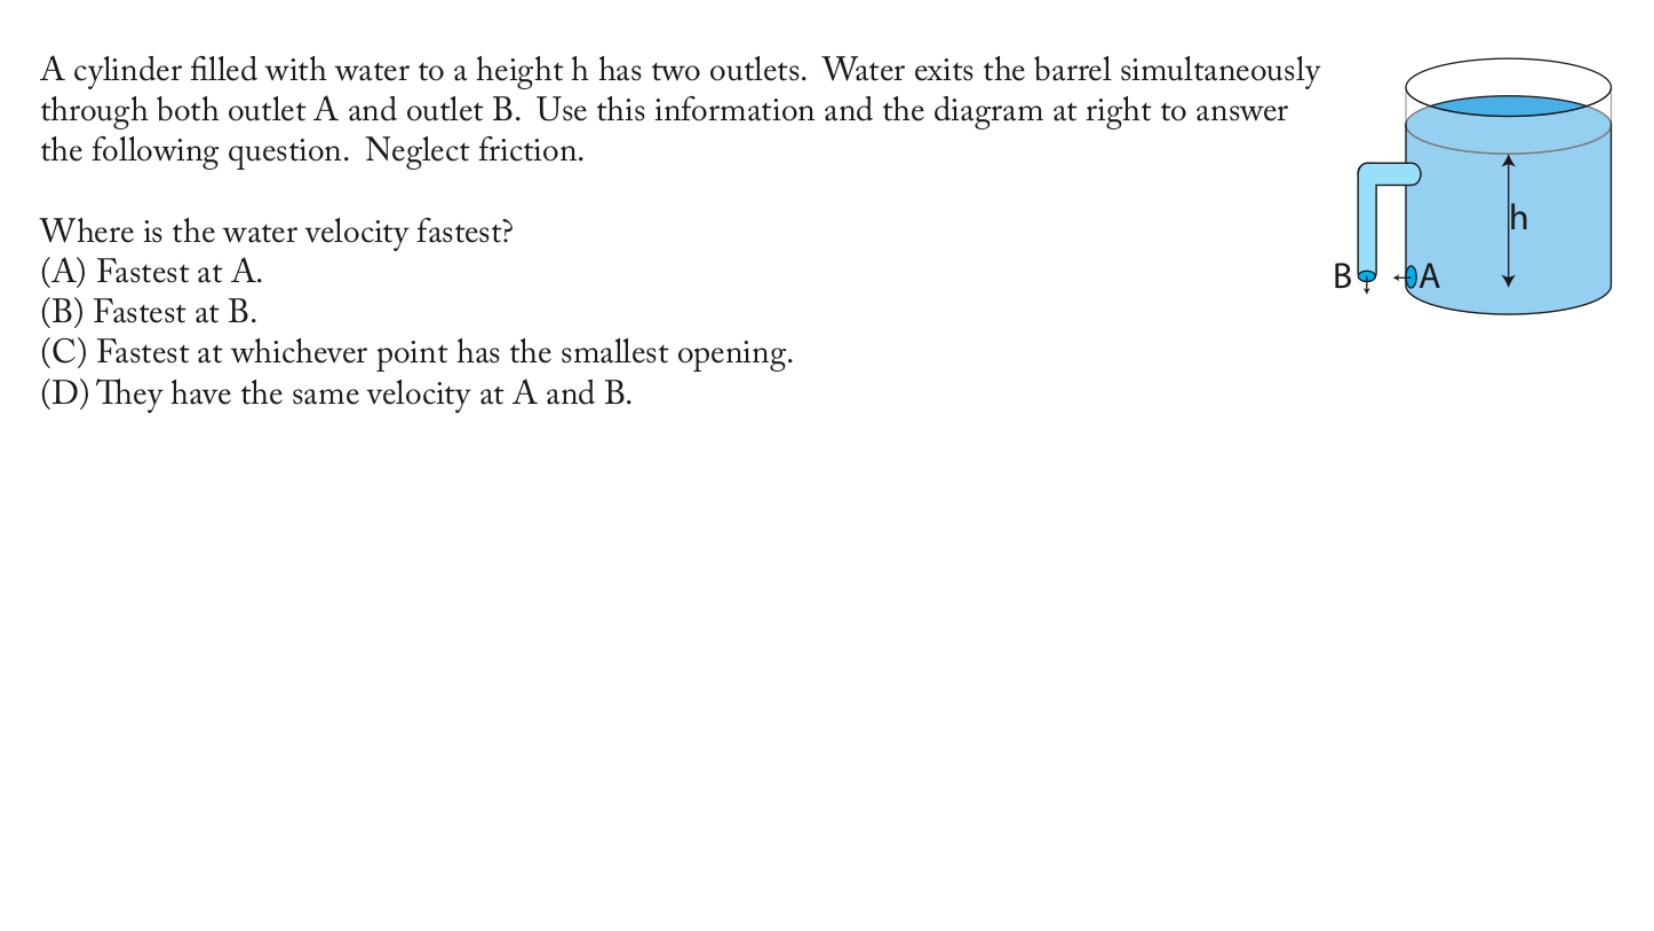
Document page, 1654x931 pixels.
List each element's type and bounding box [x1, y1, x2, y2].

picture [39, 55, 1613, 413]
